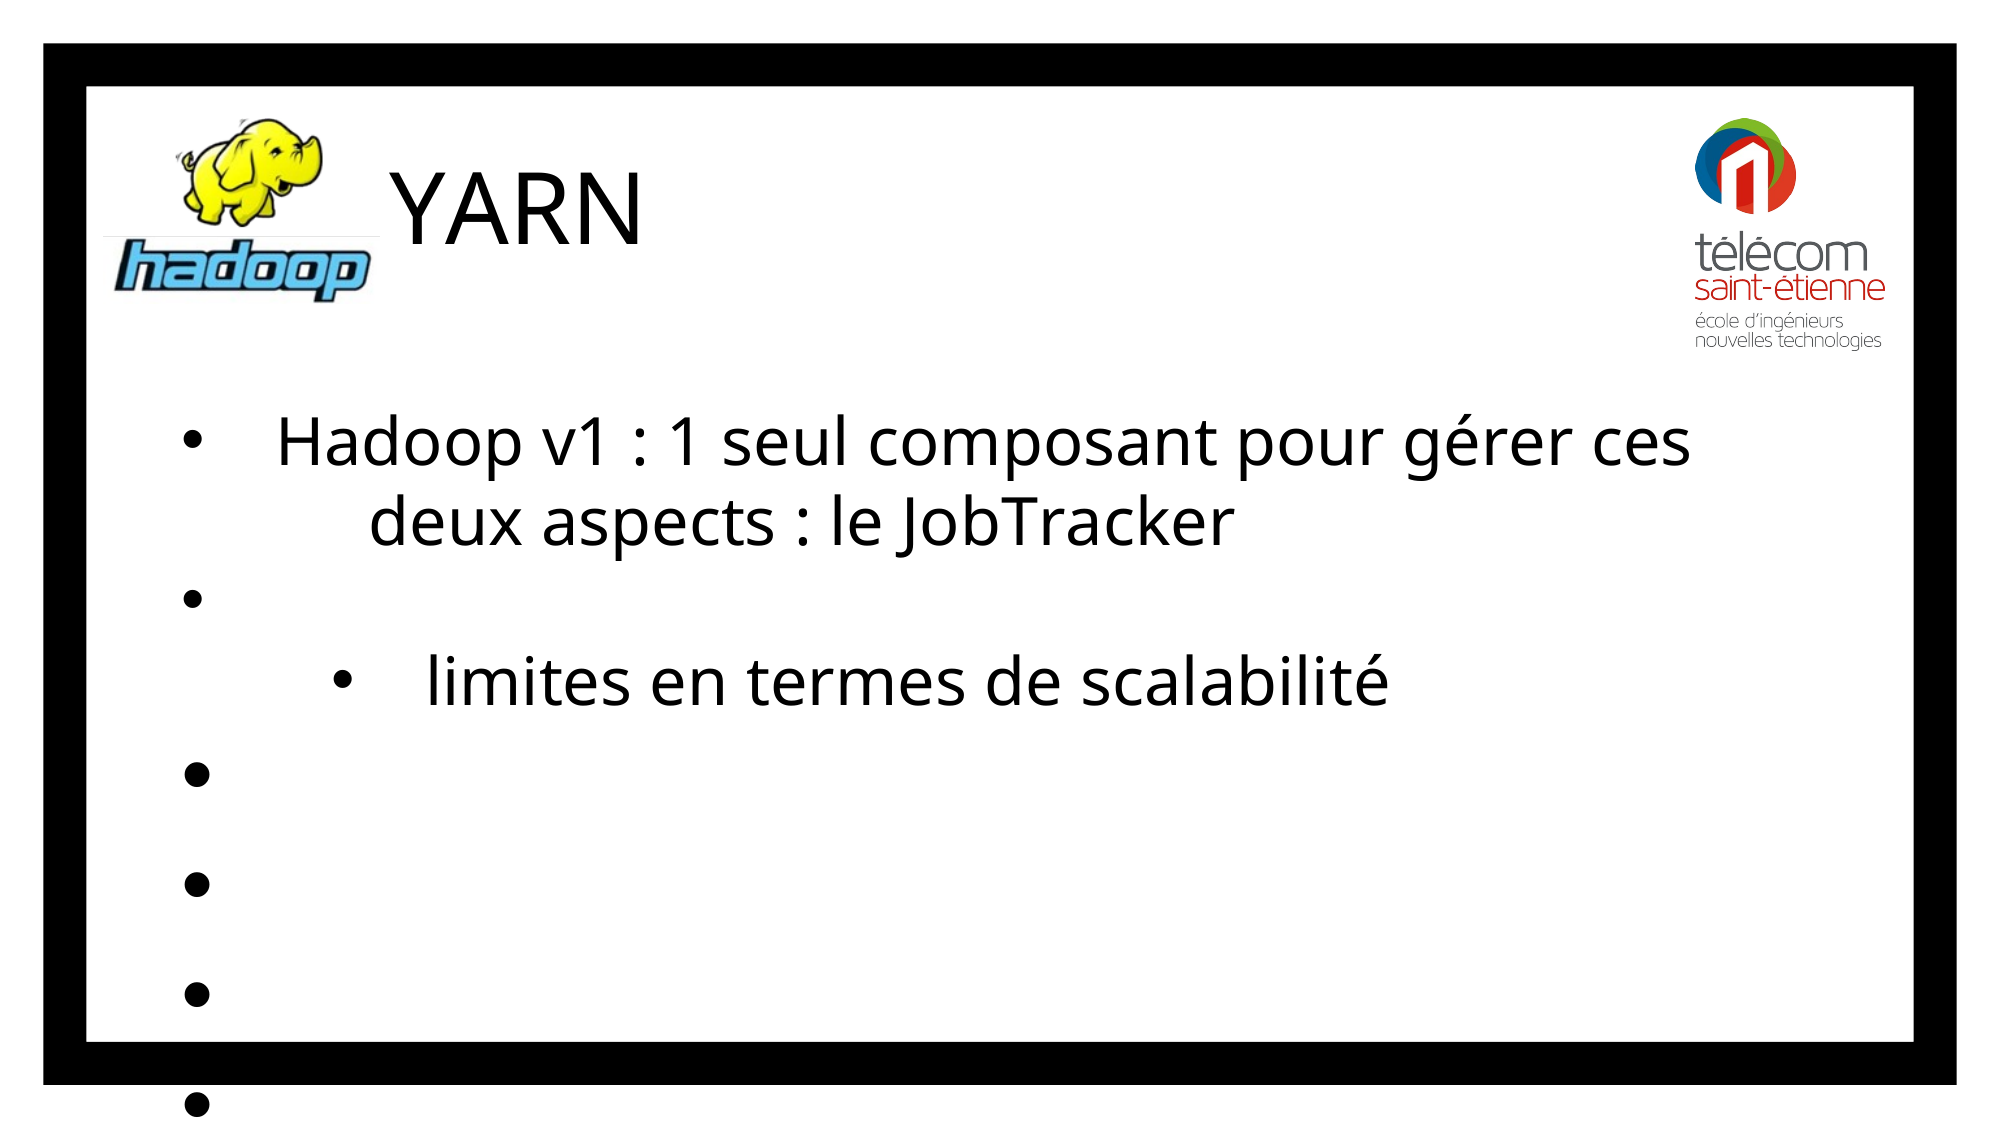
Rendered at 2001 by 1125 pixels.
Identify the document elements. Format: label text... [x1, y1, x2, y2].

picture [1715, 134, 1730, 138]
picture [1695, 118, 1885, 351]
picture [103, 118, 380, 305]
title YARN [380, 138, 1849, 304]
text_box Hadoop v1 : 1 seul composant pour gérer ces deux aspects : le JobTracker limites en termes de scalabilité [166, 391, 1849, 1125]
